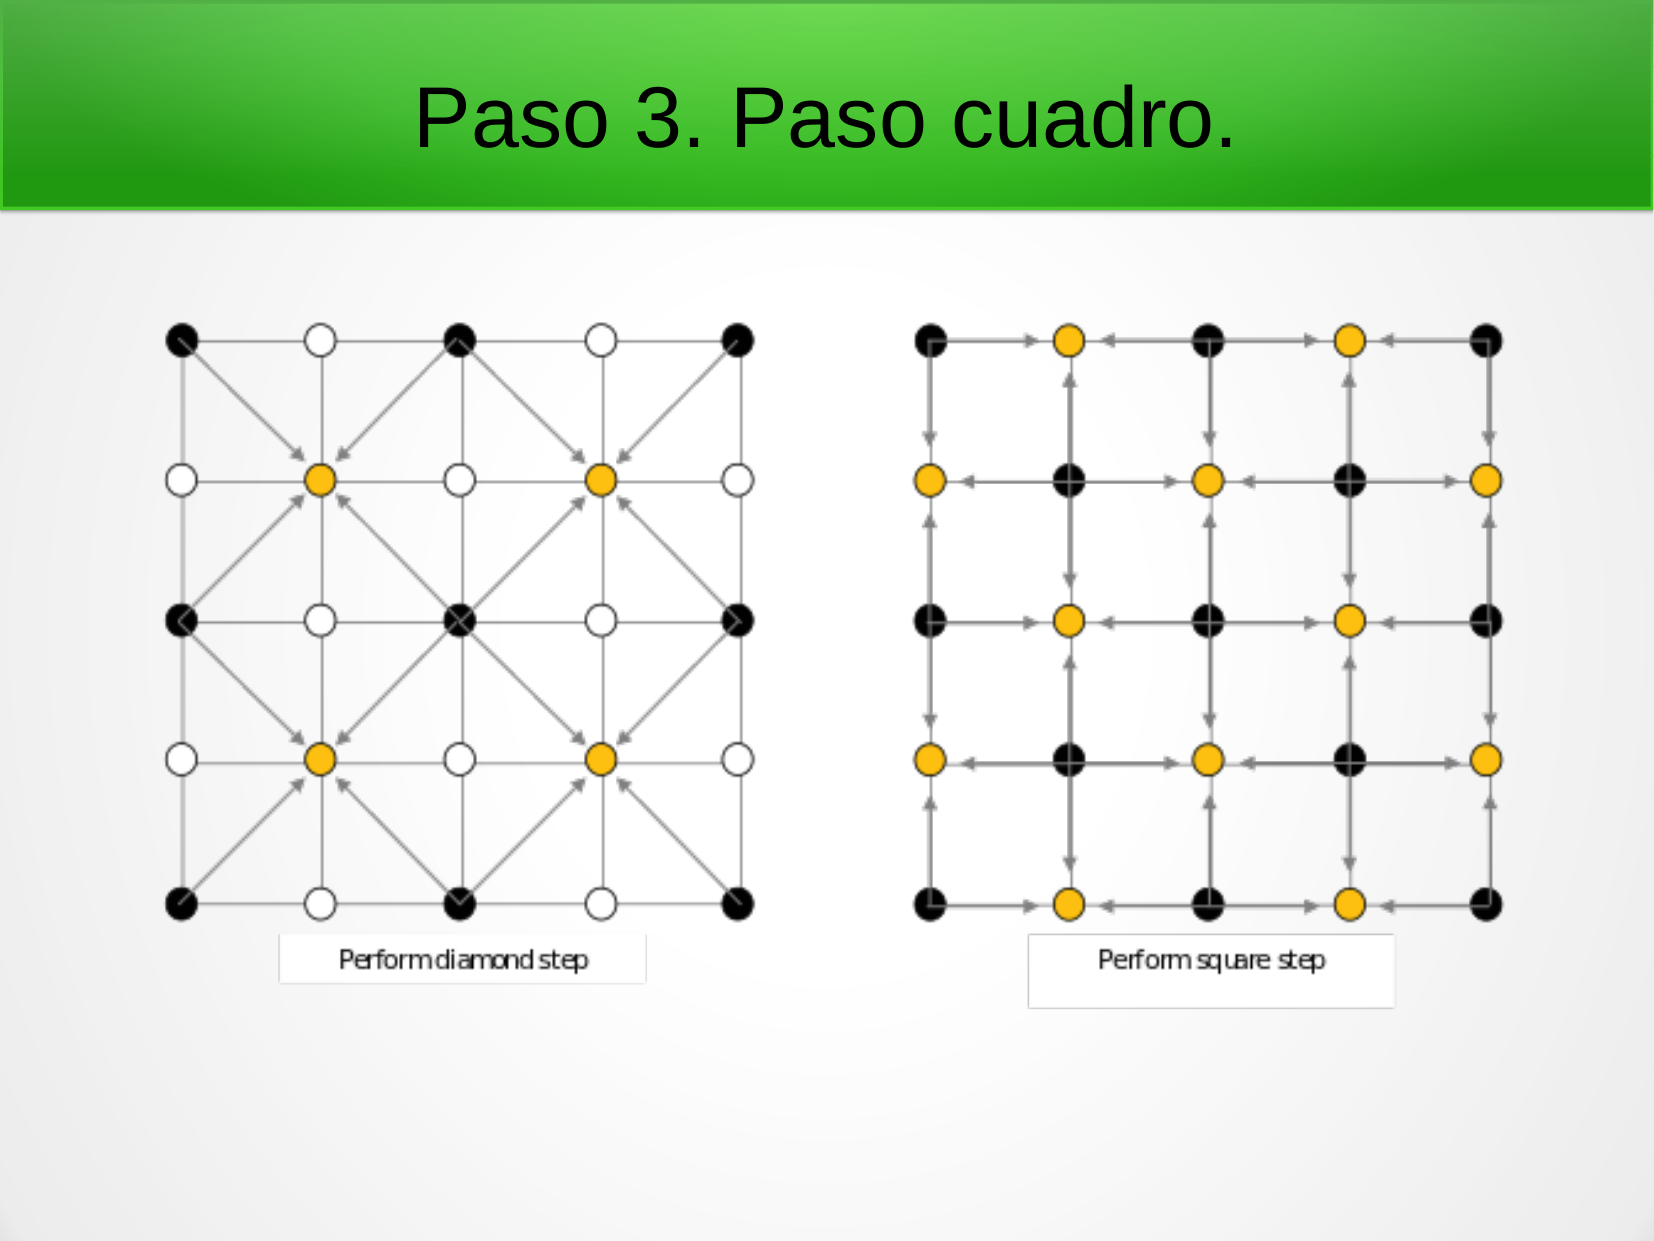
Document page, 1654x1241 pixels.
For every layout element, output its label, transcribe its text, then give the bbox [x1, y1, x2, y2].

picture [122, 299, 1532, 1019]
title Paso 3. Paso cuadro. [82, 47, 1571, 189]
